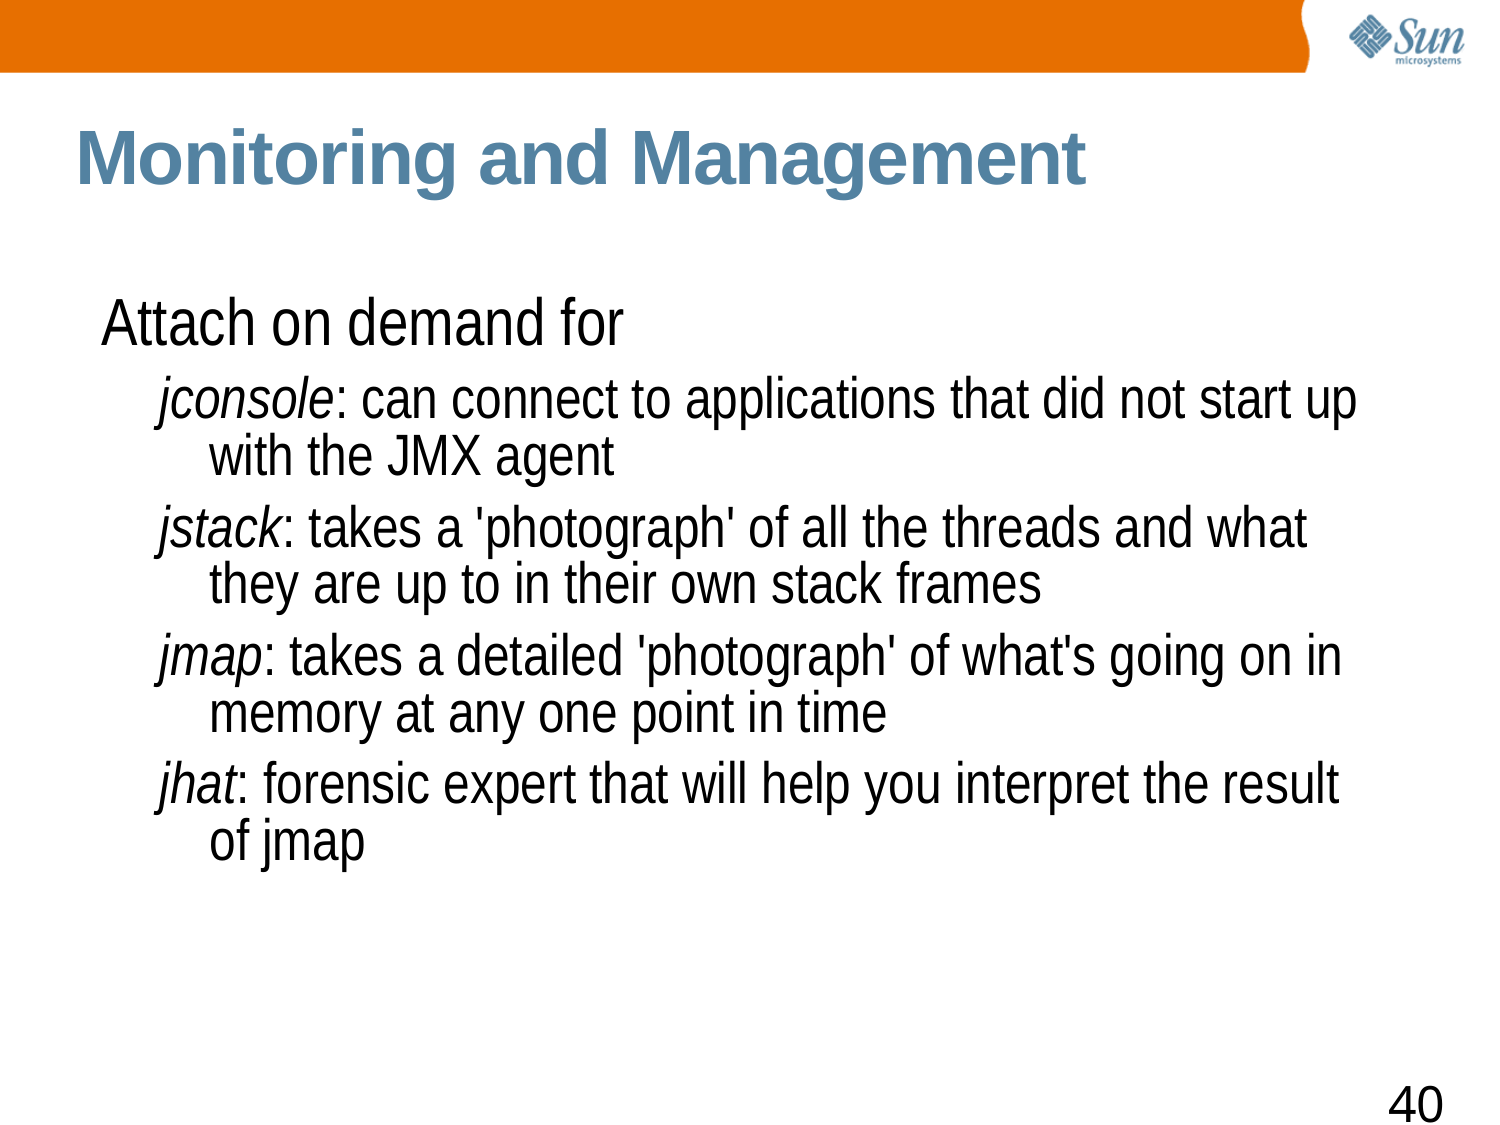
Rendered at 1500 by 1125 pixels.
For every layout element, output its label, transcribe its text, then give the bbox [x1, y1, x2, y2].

picture [0, 0, 1500, 75]
title Monitoring and Management [75, 122, 1438, 228]
list Attach on demand for jconsole: can connect to applications that did not start up with the JMX agent jstack: takes a 'photograph' of all the threads and what they are up to in their own stack frames jmap: takes a detailed 'photograph' of what's going on in memory at any one point in time jhat: forensic expert that will help you interpret the result of jmap [83, 293, 1365, 1055]
